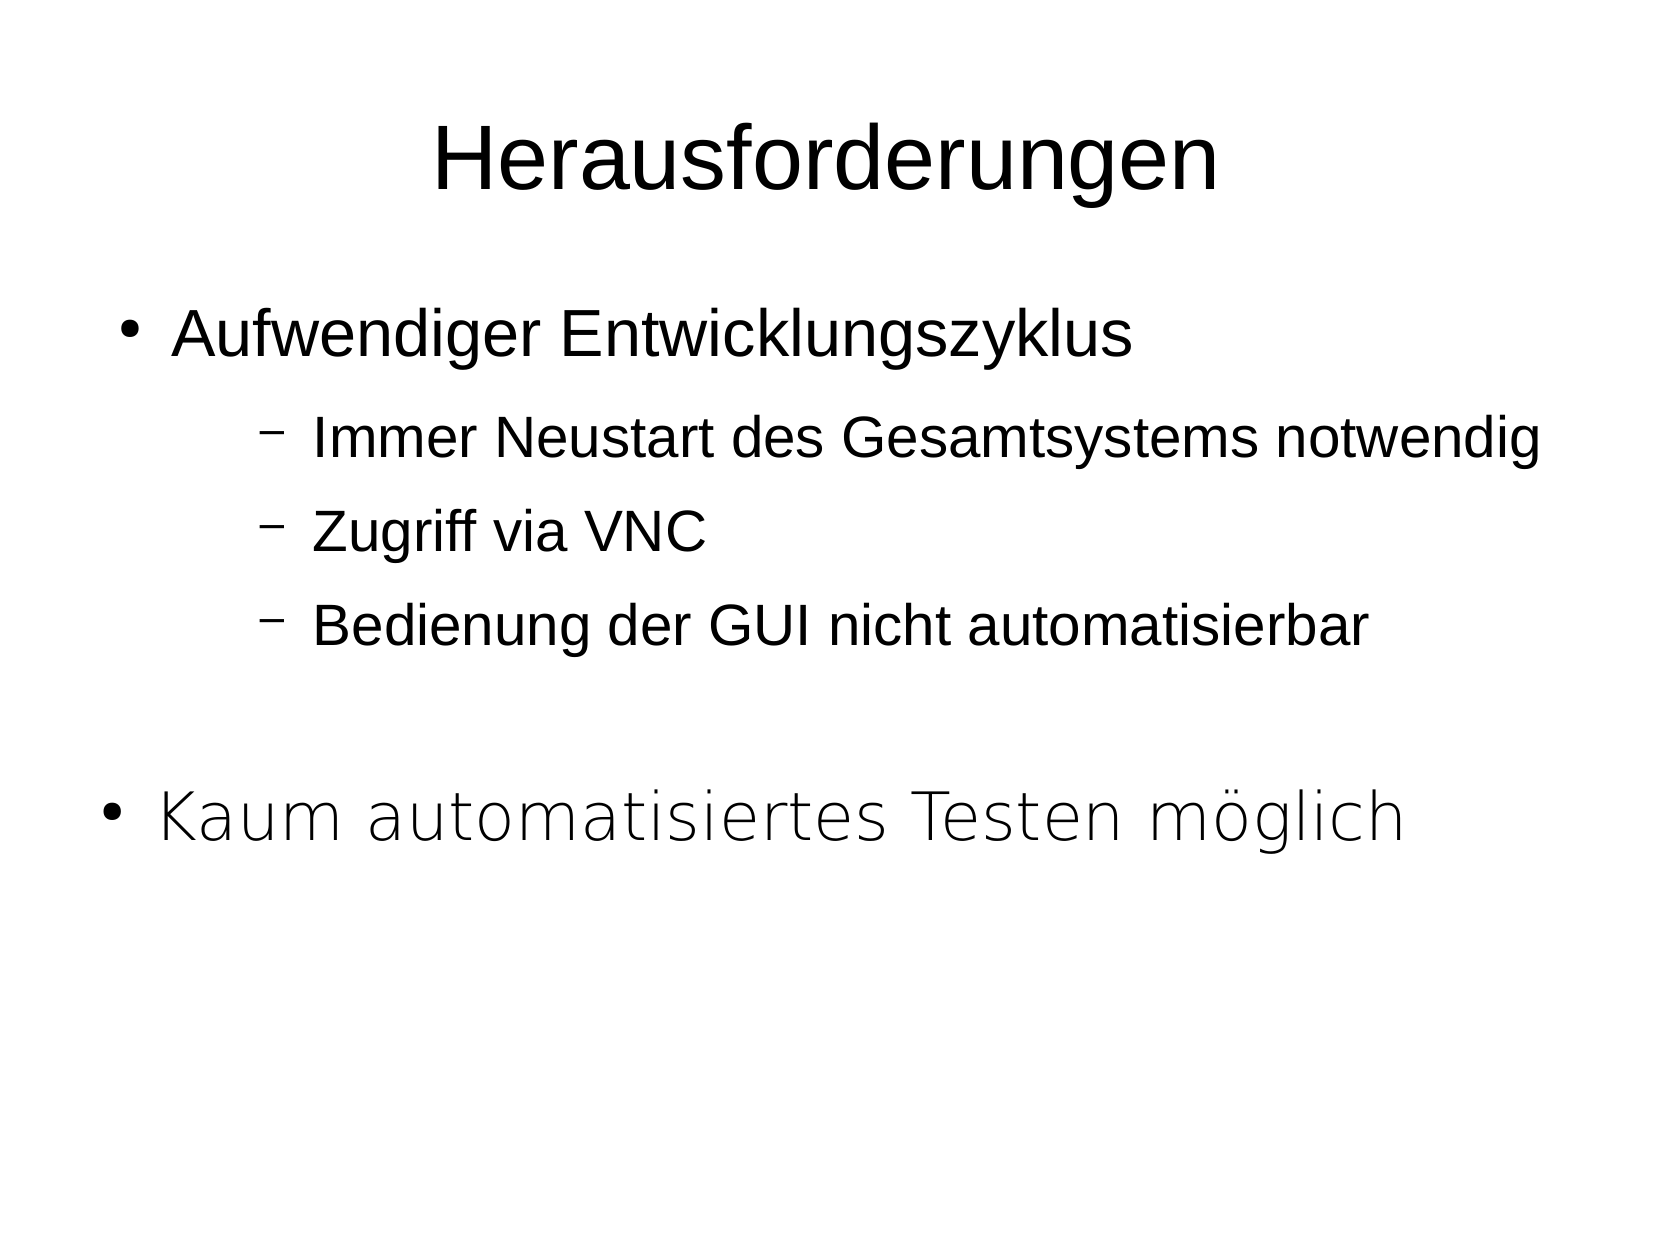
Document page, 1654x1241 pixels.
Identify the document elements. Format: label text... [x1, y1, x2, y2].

title Herausforderungen [82, 49, 1571, 257]
list Aufwendiger Entwicklungszyklus Immer Neustart des Gesamtsystems notwendig Zugriff via VNC Bedienung der GUI nicht automatisierbar Kaum automatisiertes Testen möglich [82, 290, 1571, 1010]
